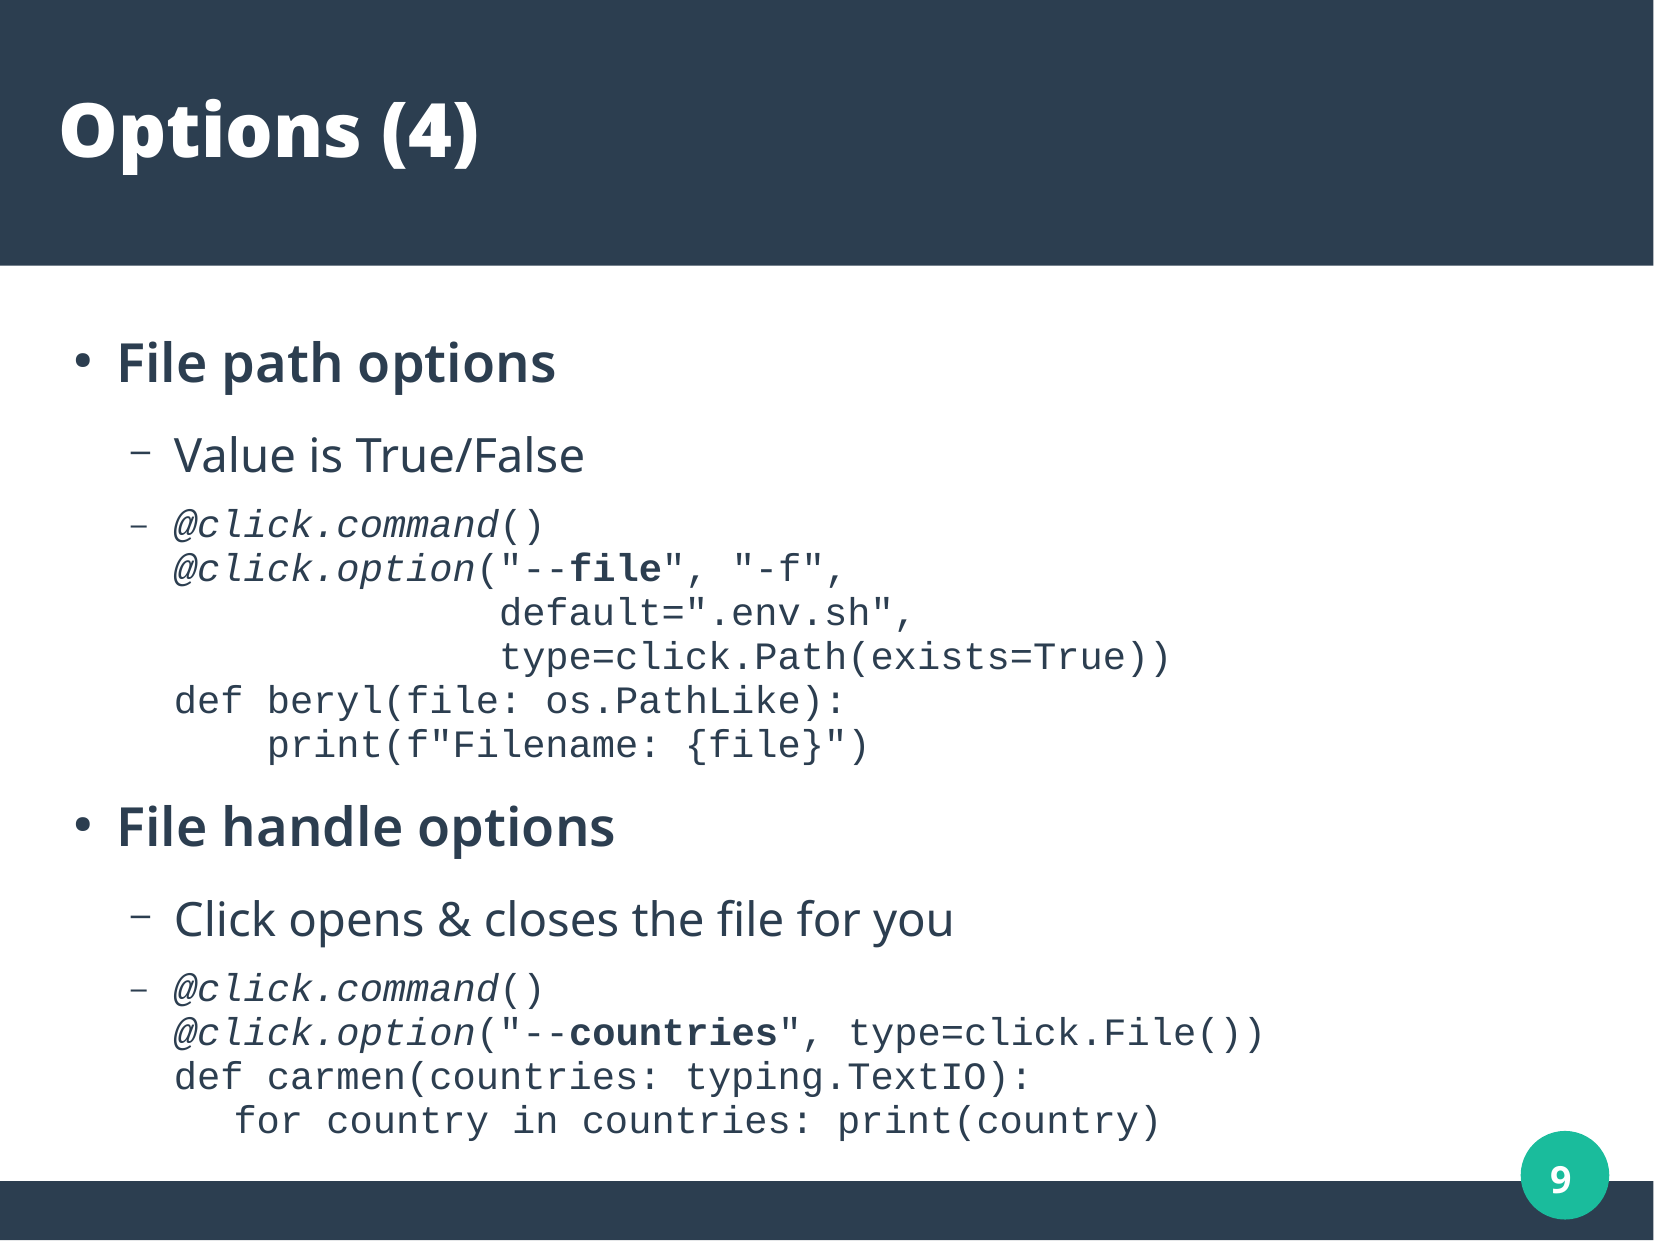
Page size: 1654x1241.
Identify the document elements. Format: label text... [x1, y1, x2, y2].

title Options (4) [59, 49, 1595, 207]
text_box <number> [1535, 1146, 1654, 1205]
list File path options Value is True/False @click.command() @click.option("--file", "-f", default=".env.sh", type=click.Path(exists=True)) def beryl(file: os.PathLike): print(f"Filename: {file}") File handle options Click opens & closes the file for you @click.command() @click.option("--countries", type=click.File()) def carmen(countries: typing.TextIO): for country in countries: print(country) [59, 324, 1595, 1152]
